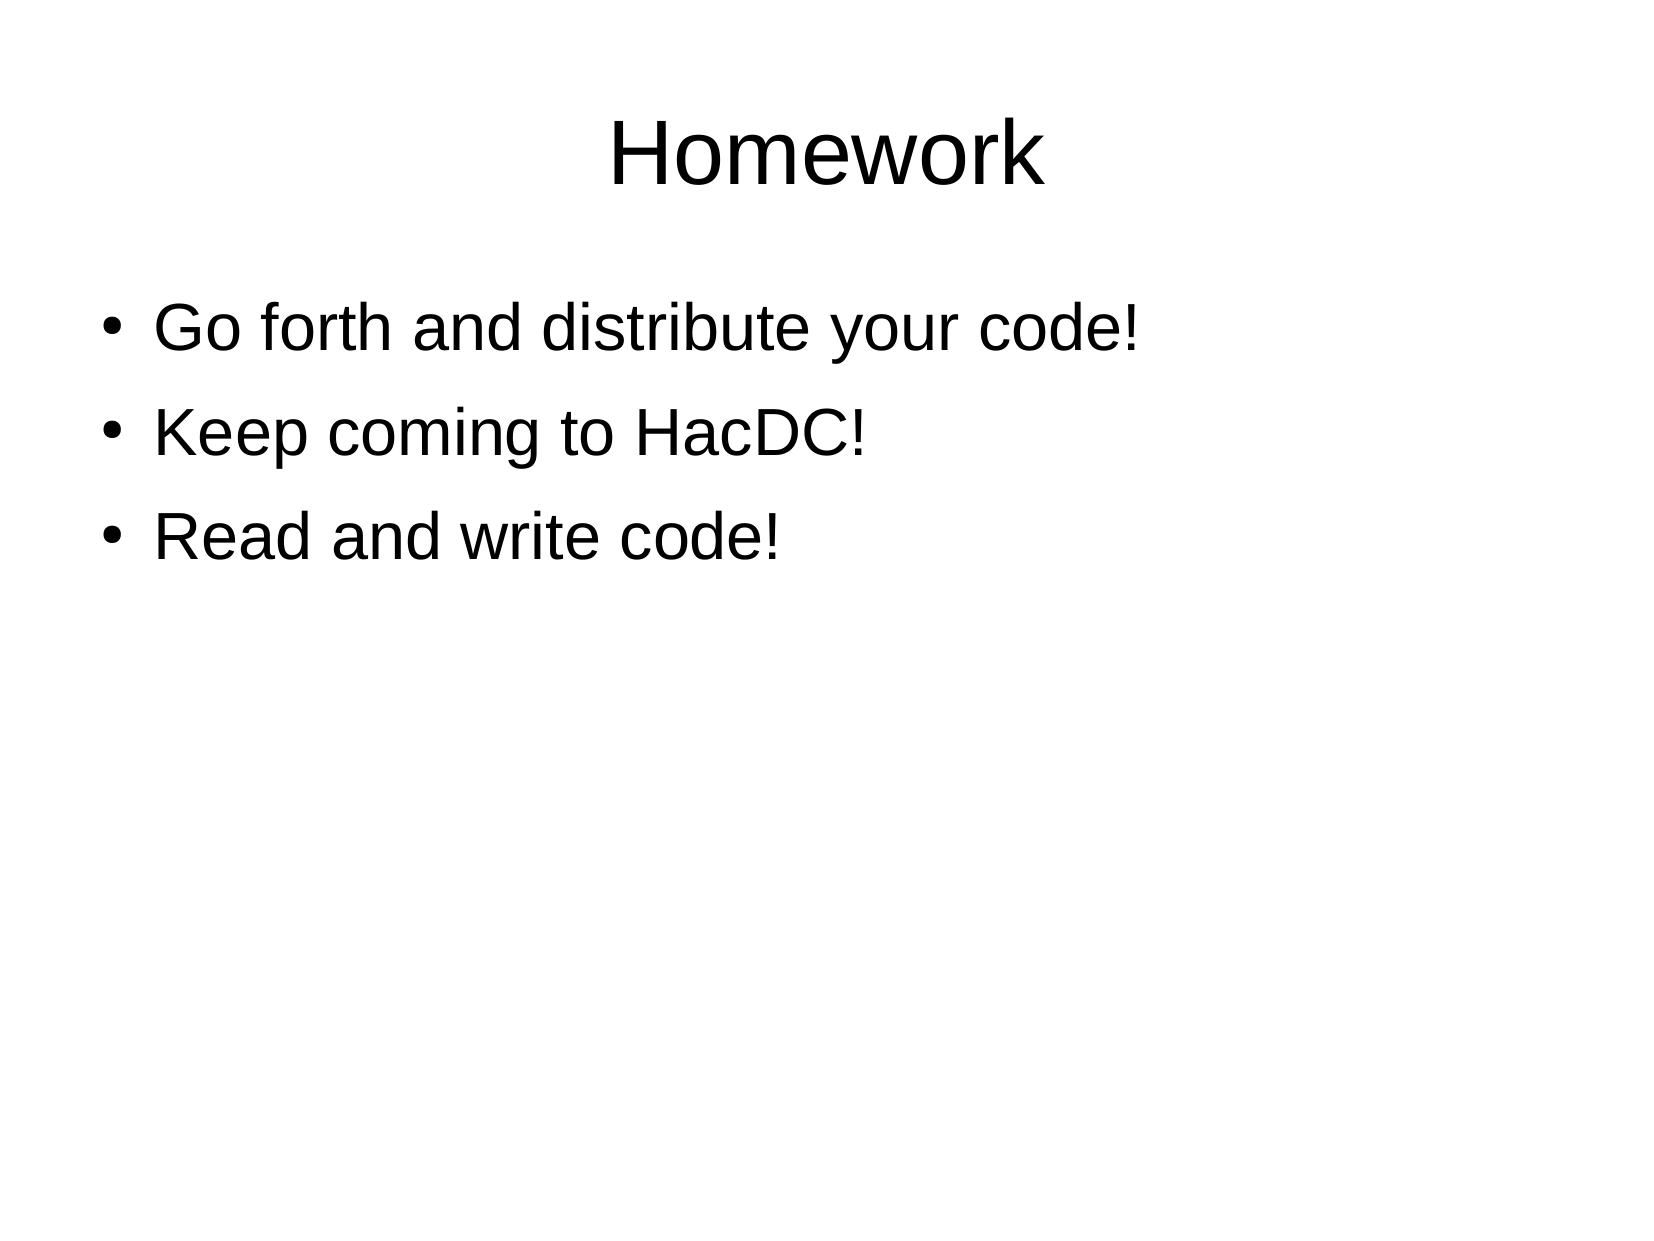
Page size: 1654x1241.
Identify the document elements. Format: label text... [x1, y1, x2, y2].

title Homework [82, 49, 1571, 257]
list Go forth and distribute your code! Keep coming to HacDC! Read and write code! [82, 290, 1571, 1109]
